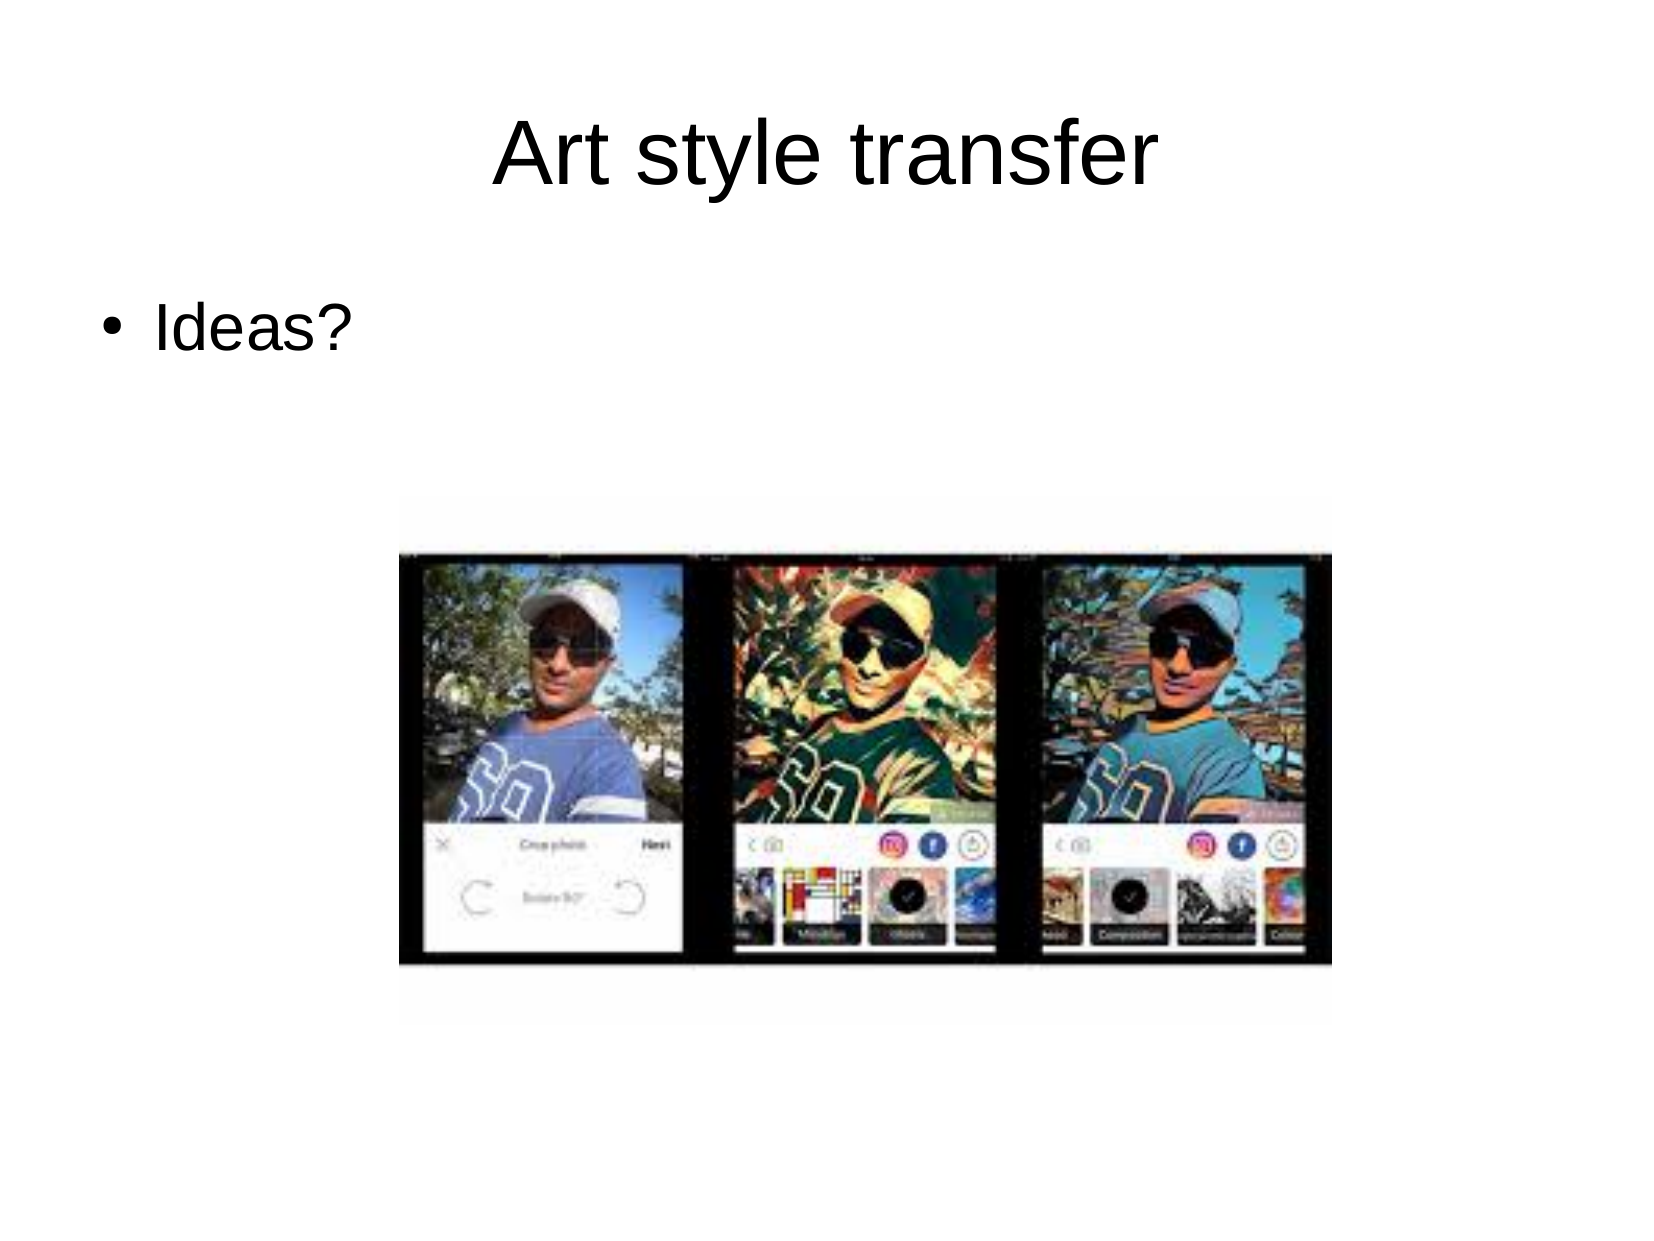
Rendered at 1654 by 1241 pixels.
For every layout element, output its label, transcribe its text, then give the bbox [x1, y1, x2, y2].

title Art style transfer [82, 49, 1571, 257]
picture [399, 496, 1332, 1025]
list Ideas? [82, 290, 1571, 1010]
